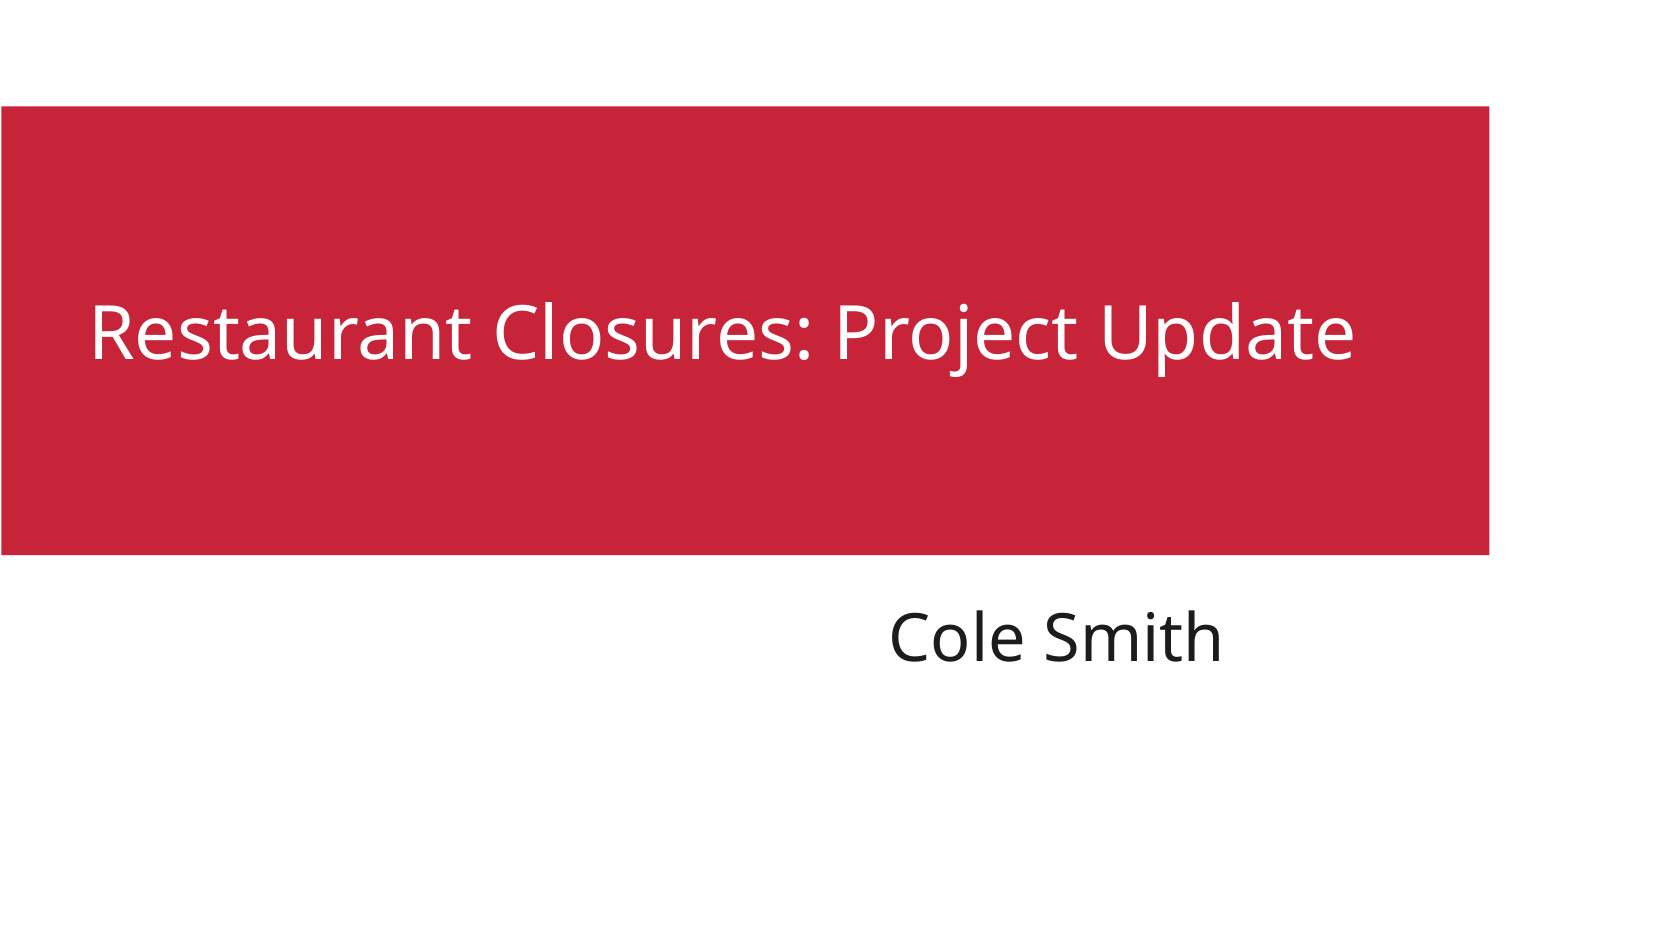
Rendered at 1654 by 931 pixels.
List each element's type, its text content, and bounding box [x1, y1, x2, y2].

title Restaurant Closures: Project Update [1, 106, 1490, 556]
subtitle Cole Smith [625, 590, 1489, 804]
